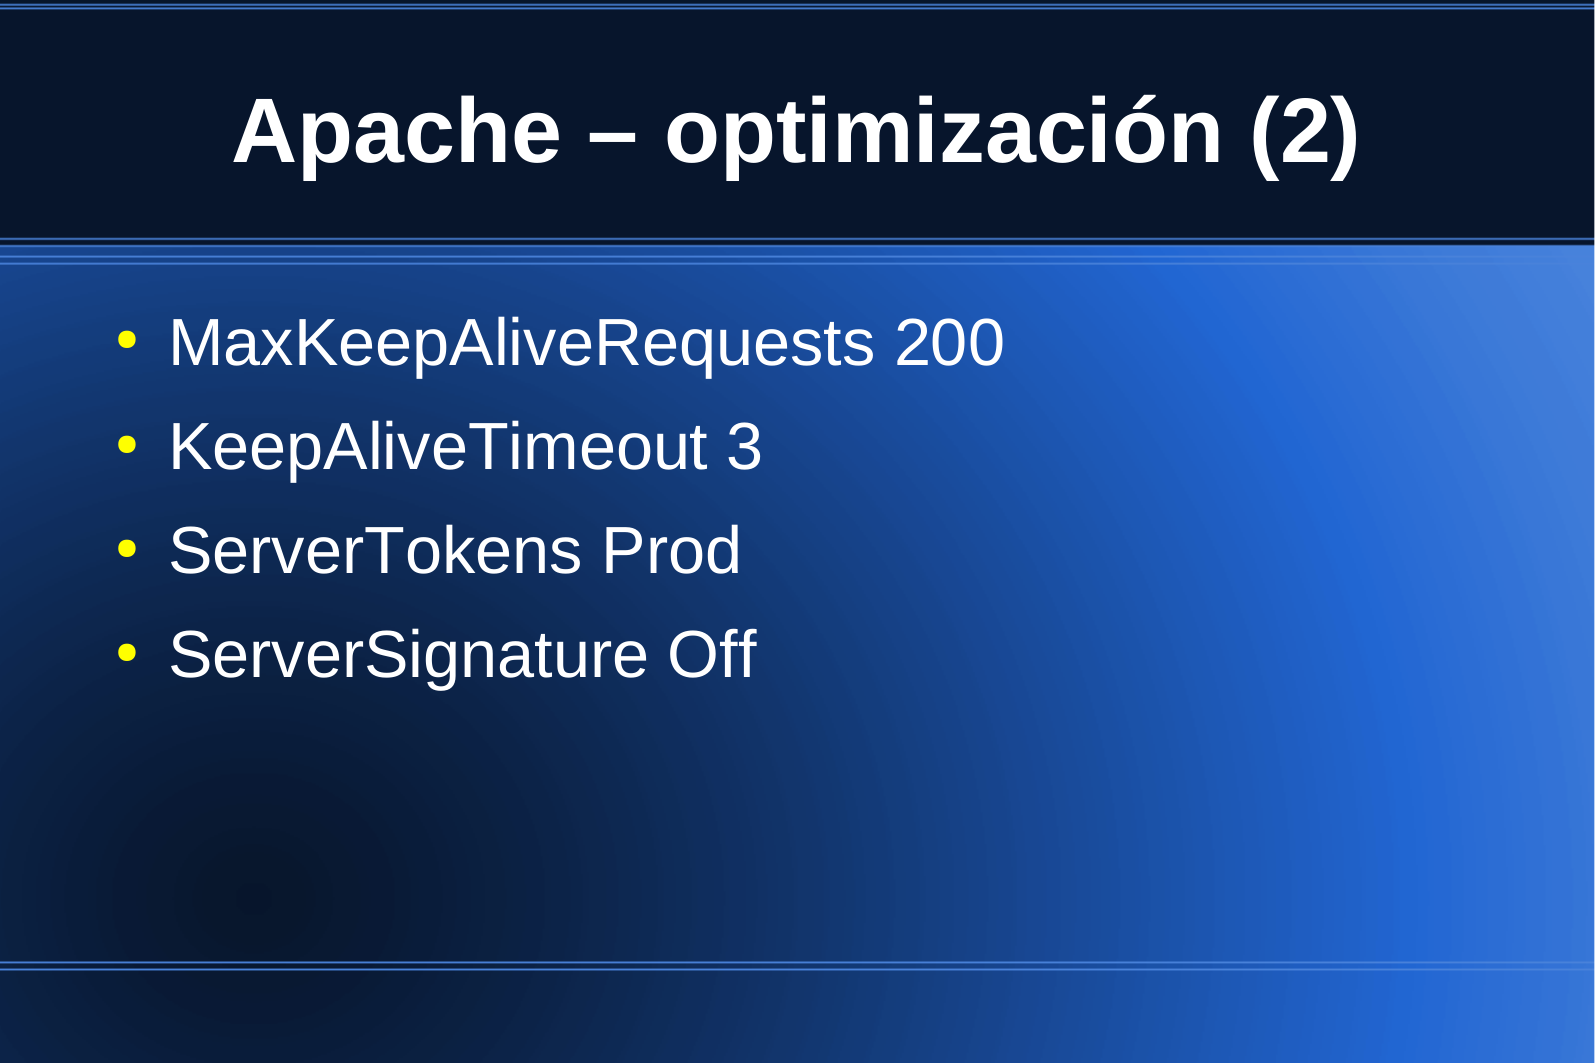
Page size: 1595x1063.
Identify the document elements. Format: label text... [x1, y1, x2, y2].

list MaxKeepAliveRequests 200 KeepAliveTimeout 3 ServerTokens Prod ServerSignature Off [79, 304, 1515, 892]
title Apache – optimización (2) [79, 49, 1515, 213]
picture [0, 0, 1595, 1063]
